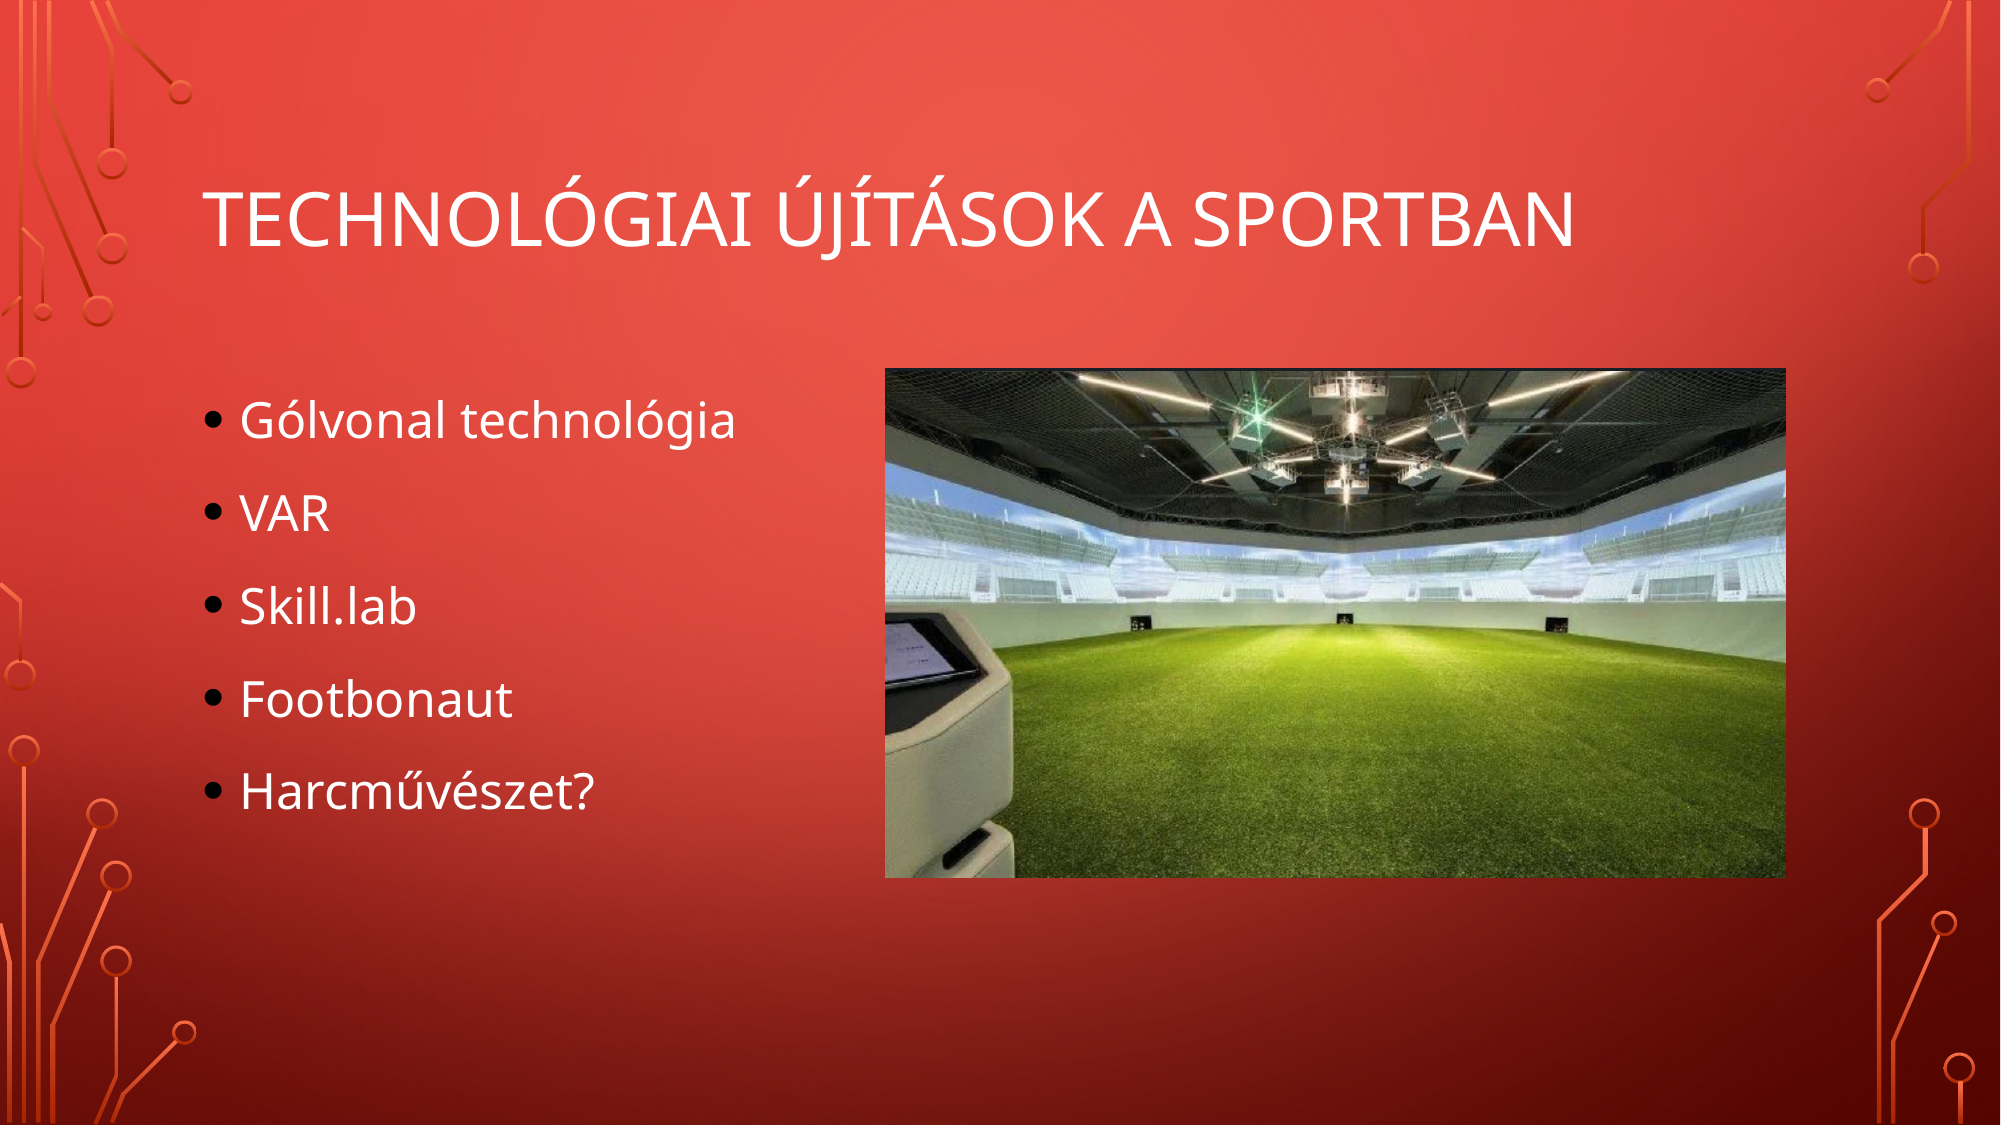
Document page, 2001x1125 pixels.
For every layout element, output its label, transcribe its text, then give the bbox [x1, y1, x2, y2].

title Technológiai újítások a sportban [187, 101, 1813, 344]
picture [885, 369, 1786, 878]
list Gólvonal technológia VAR Skill.lab Footbonaut Harcművészet? [187, 369, 1813, 951]
